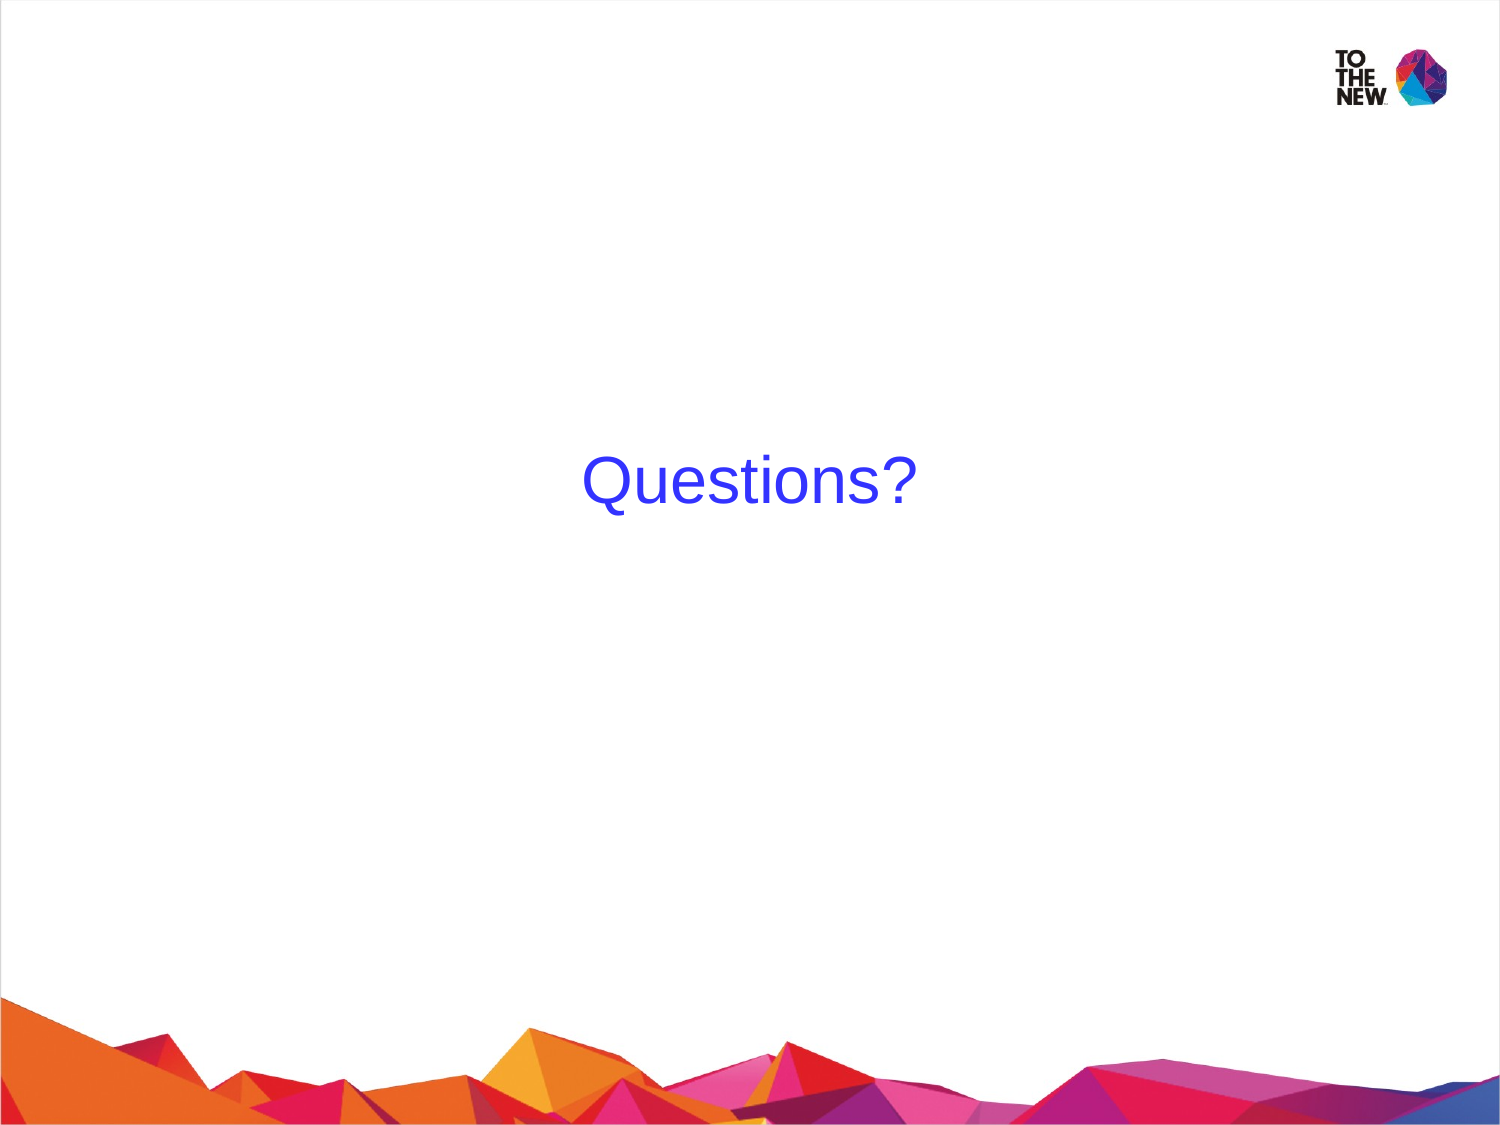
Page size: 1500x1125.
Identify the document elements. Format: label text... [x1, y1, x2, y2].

picture [0, 0, 1500, 1125]
subtitle Questions? [75, 44, 1425, 916]
